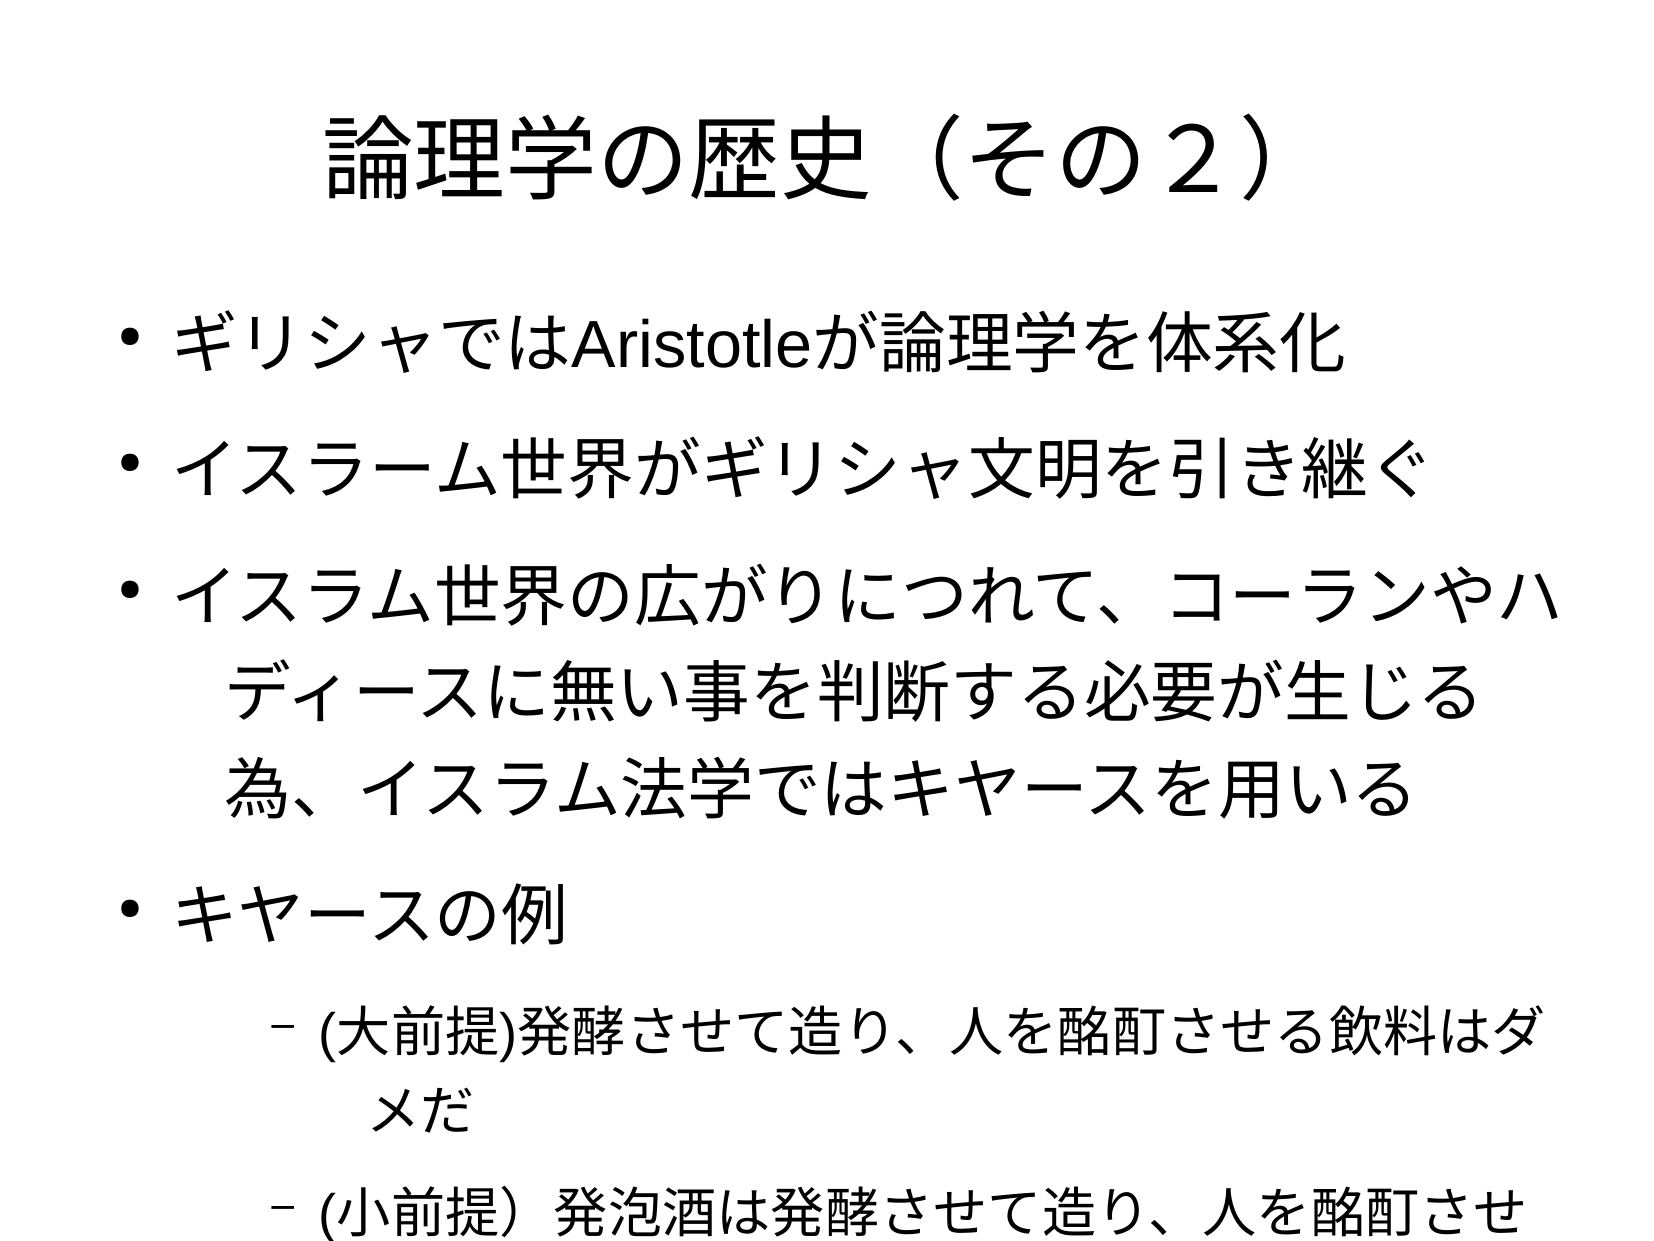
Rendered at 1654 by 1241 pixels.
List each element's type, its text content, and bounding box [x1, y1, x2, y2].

title 論理学の歴史（その２） [82, 56, 1571, 250]
list ギリシャではAristotleが論理学を体系化 イスラーム世界がギリシャ文明を引き継ぐ イスラム世界の広がりにつれて、コーランやハディースに無い事を判断する必要が生じる為、イスラム法学ではキヤースを用いる キヤースの例 (大前提)発酵させて造り、人を酩酊させる飲料はダメだ (小前提）発泡酒は発酵させて造り、人を酩酊させる飲料だ (結論） 故に、発泡酒はダメだ [82, 290, 1571, 1121]
